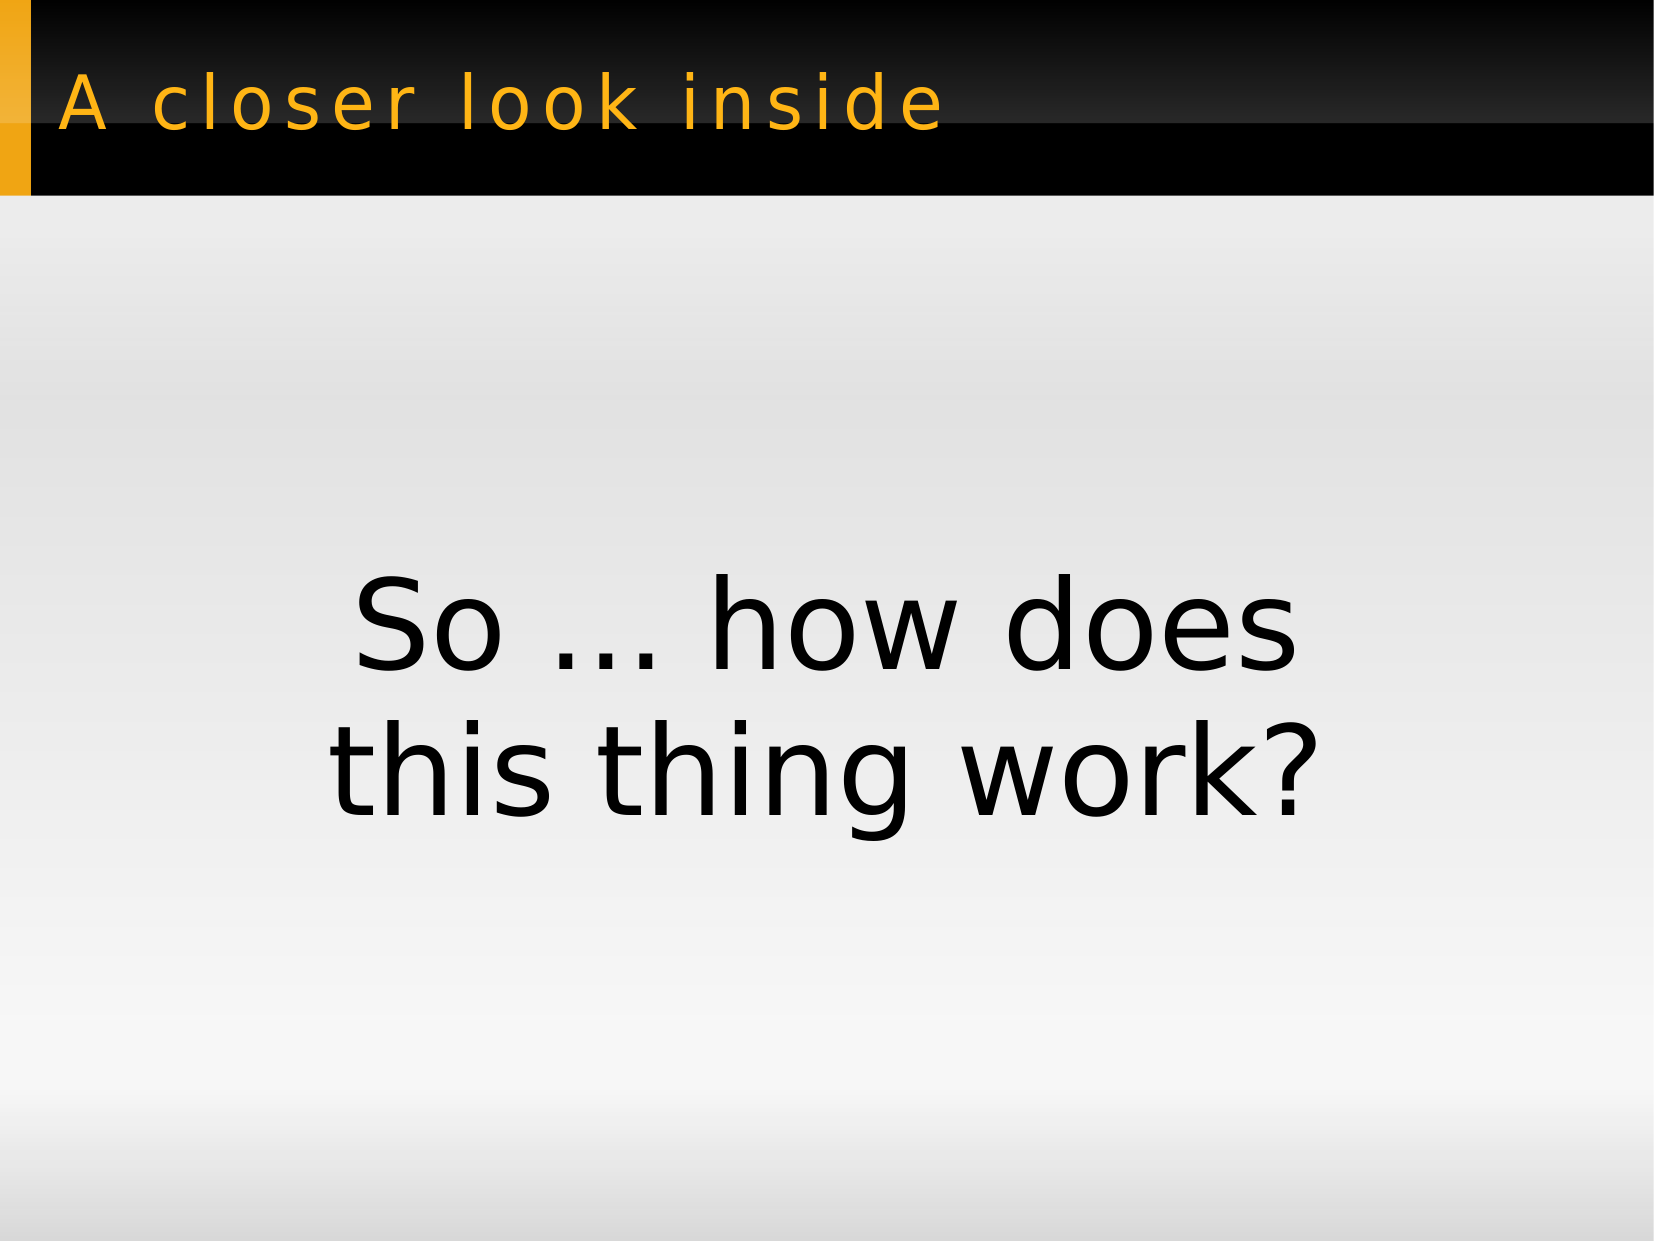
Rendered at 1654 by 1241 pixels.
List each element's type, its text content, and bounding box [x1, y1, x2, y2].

picture [0, 0, 1654, 1241]
subtitle So ... how does this thing work? [82, 297, 1571, 1102]
title A closer look inside [59, 29, 1270, 178]
